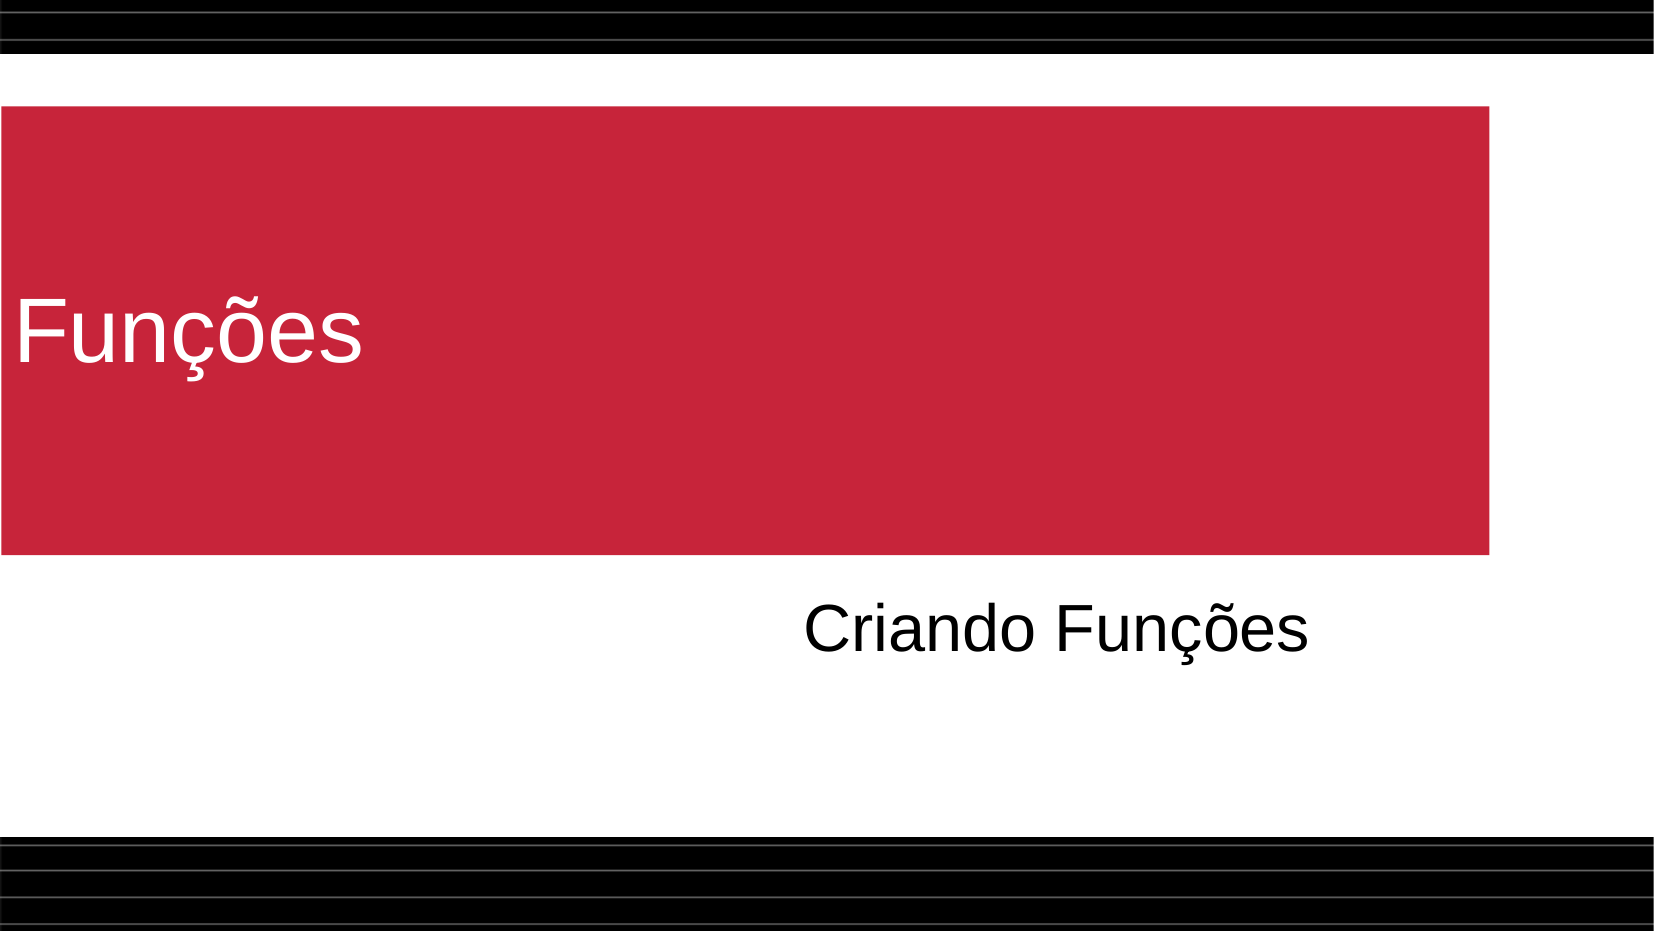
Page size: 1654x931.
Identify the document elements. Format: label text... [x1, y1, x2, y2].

picture [0, 0, 1654, 54]
title Funções [1, 106, 1490, 556]
picture [0, 837, 1654, 931]
subtitle Criando Funções [625, 590, 1489, 804]
